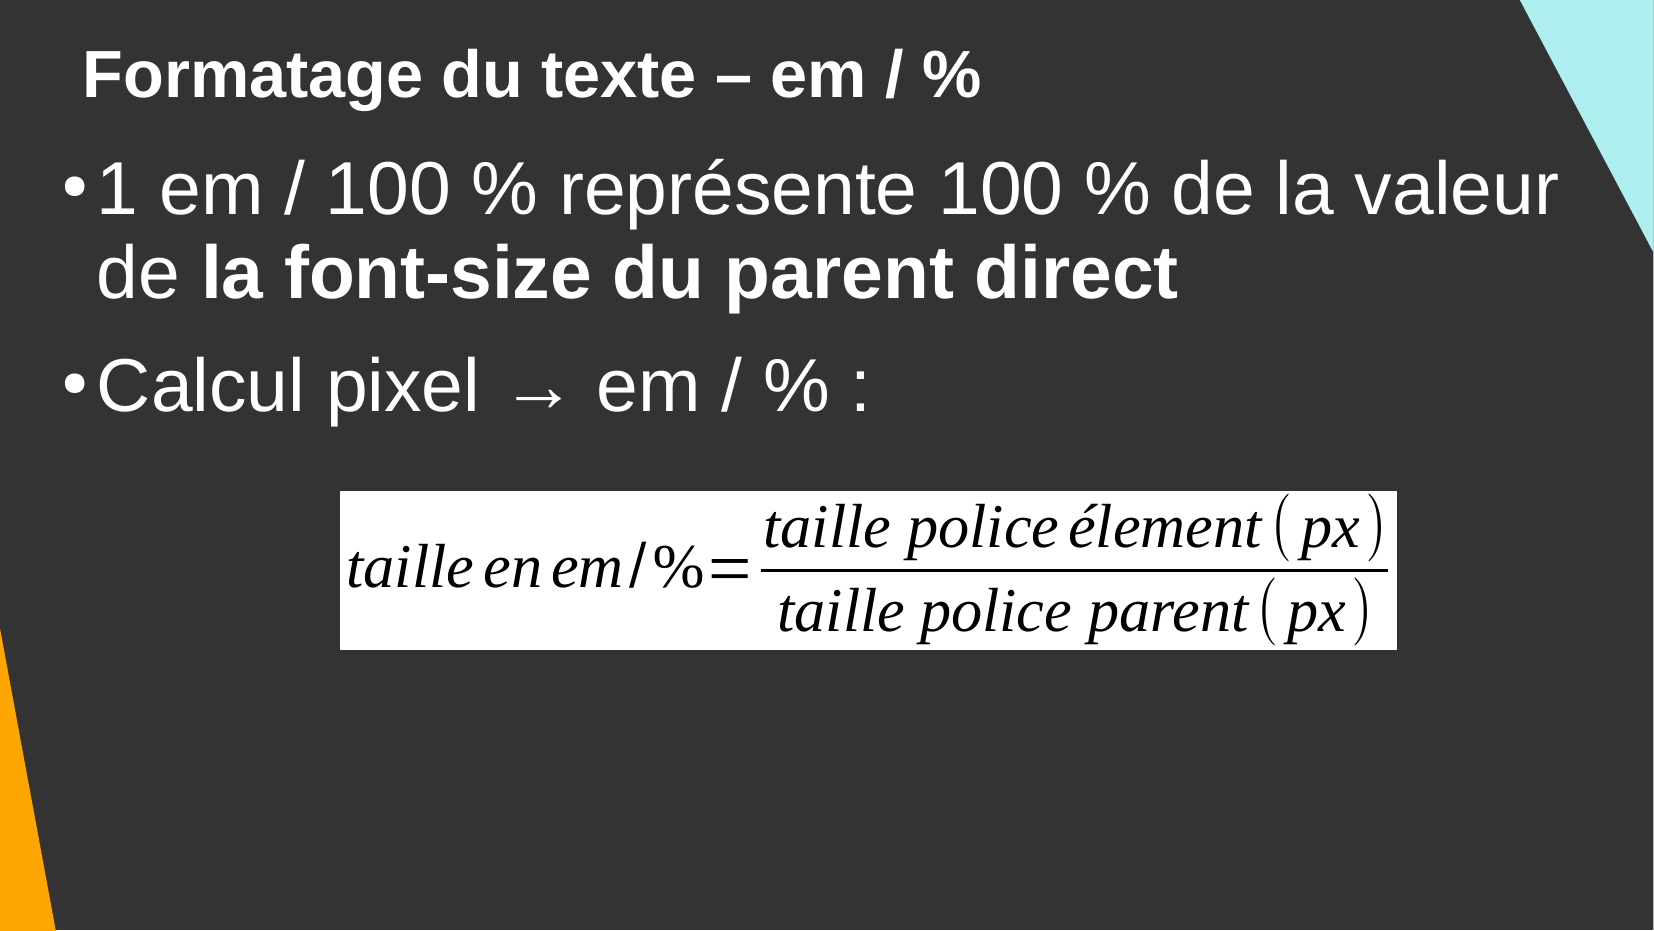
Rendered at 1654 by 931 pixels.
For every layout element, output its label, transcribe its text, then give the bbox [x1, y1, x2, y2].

subtitle 1 em / 100 % représente 100 % de la valeur de la font-size du parent direct Calcul pixel → em / % : [61, 146, 1638, 687]
text_box [0, 628, 56, 931]
title Formatage du texte – em / % [82, 37, 1571, 146]
chart [340, 490, 1397, 650]
text_box [1519, 0, 1654, 254]
